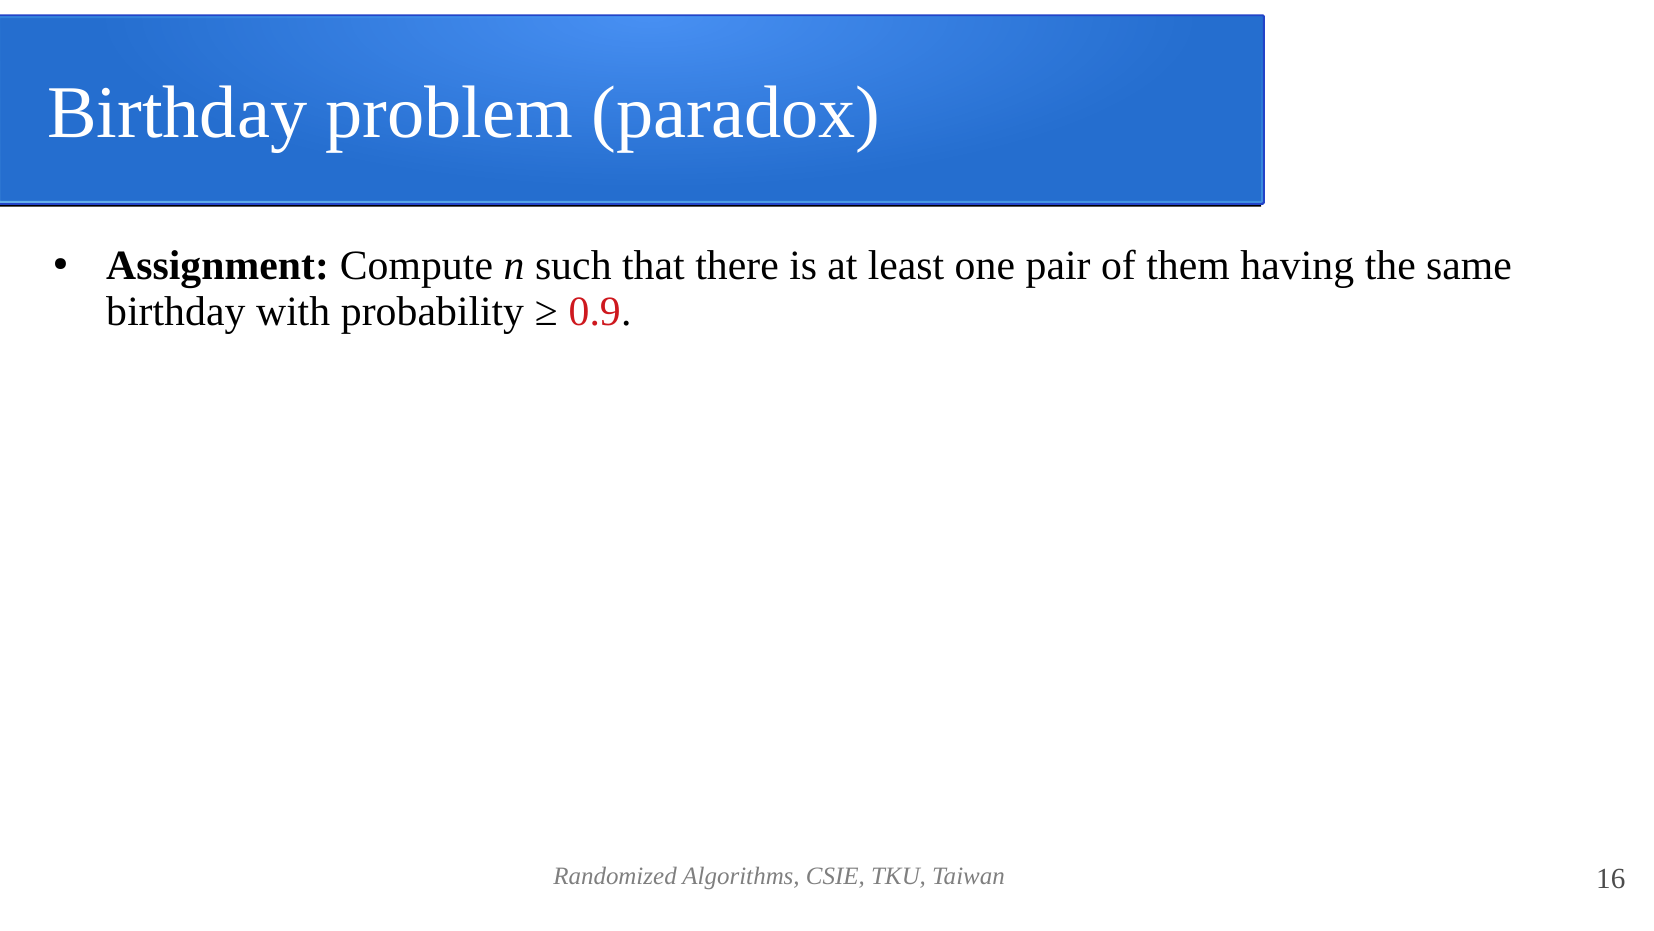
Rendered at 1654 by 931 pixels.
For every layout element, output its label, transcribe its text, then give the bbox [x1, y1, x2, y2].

title Birthday problem (paradox) [47, 35, 1199, 189]
list Assignment: Compute n such that there is at least one pair of them having the same birthday with probability ≥ 0.9. [35, 242, 1524, 782]
